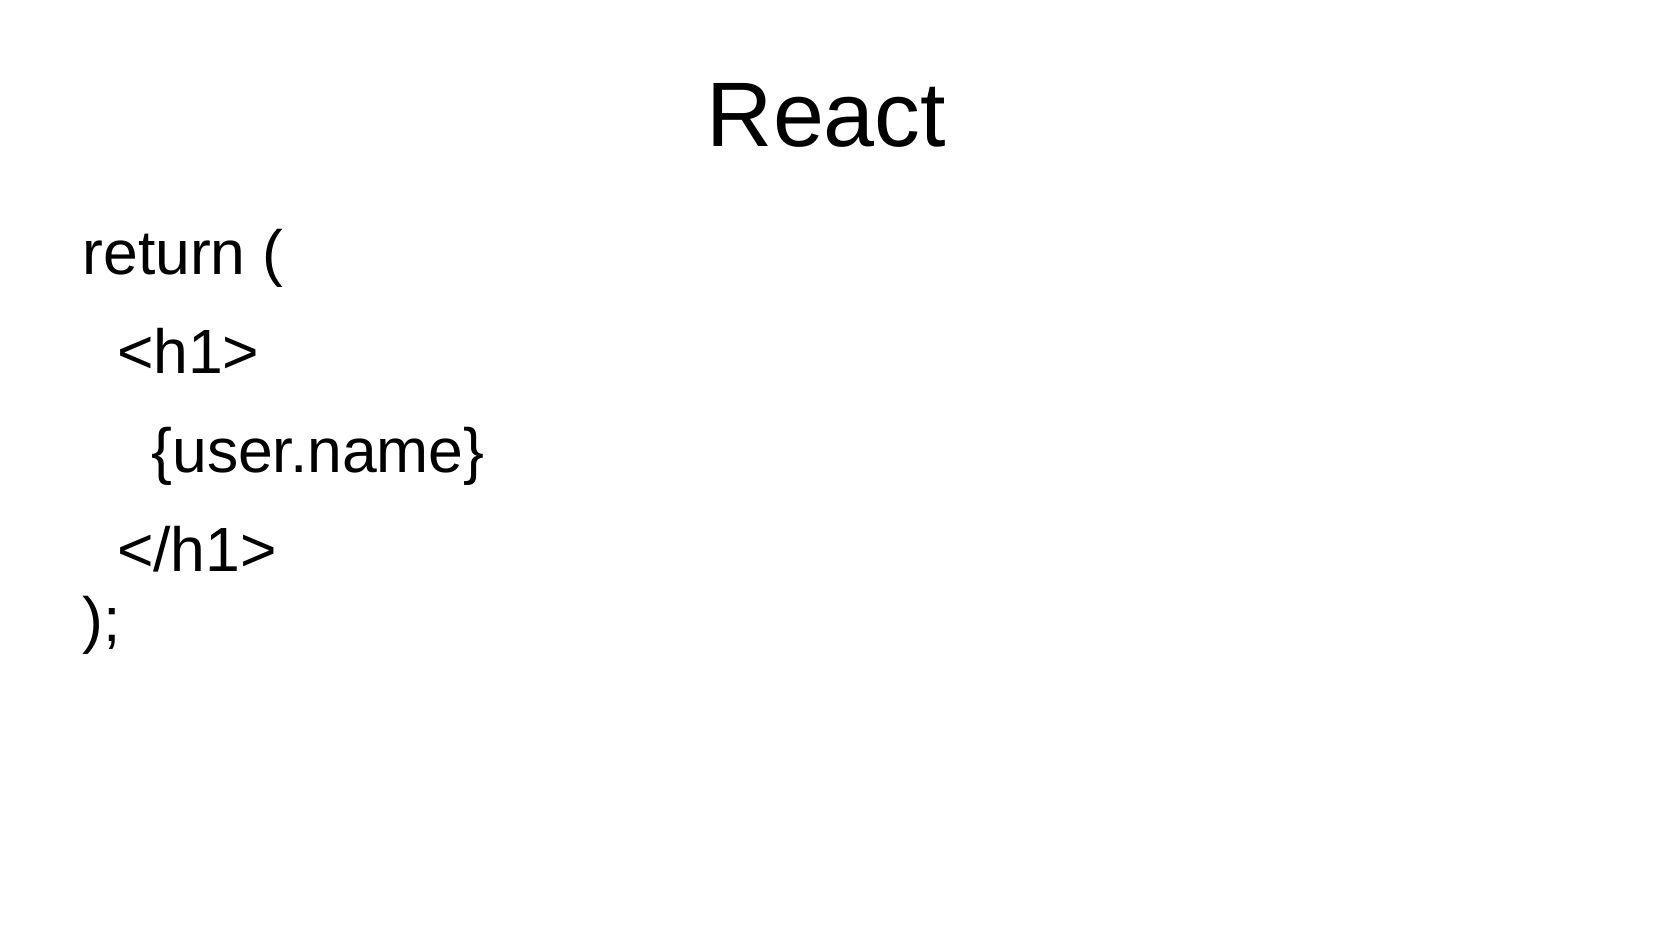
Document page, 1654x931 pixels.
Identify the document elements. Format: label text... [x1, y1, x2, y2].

list return ( <h1> {user.name} </h1> ); [82, 217, 1571, 758]
title React [82, 37, 1571, 193]
